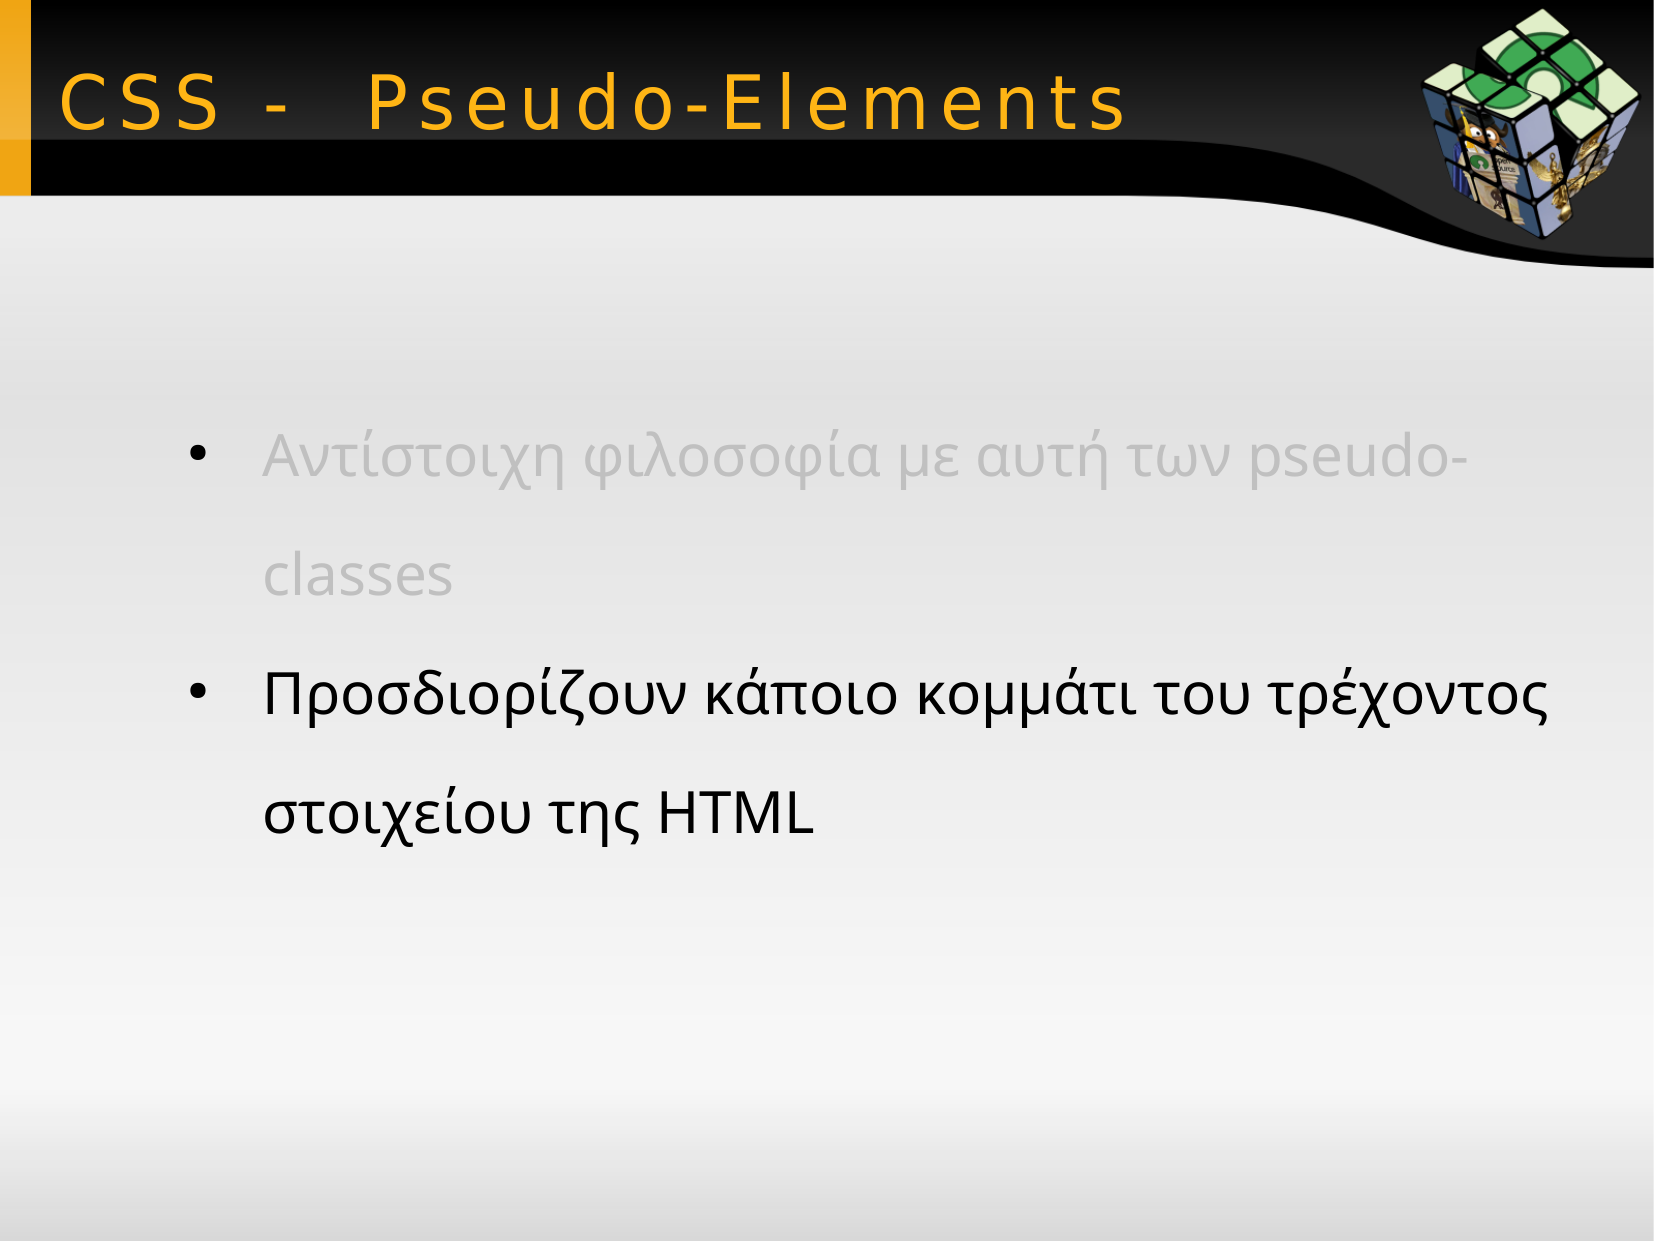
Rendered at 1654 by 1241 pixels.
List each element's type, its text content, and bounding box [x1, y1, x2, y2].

picture [0, 0, 1654, 1241]
subtitle Αντίστοιχη φιλοσοφία με αυτή των pseudo-classes Προσδιορίζουν κάποιο κομμάτι του τρέχοντος στοιχείου της HTML [187, 375, 1576, 1201]
title CSS - Pseudo-Elements [59, 29, 1313, 178]
